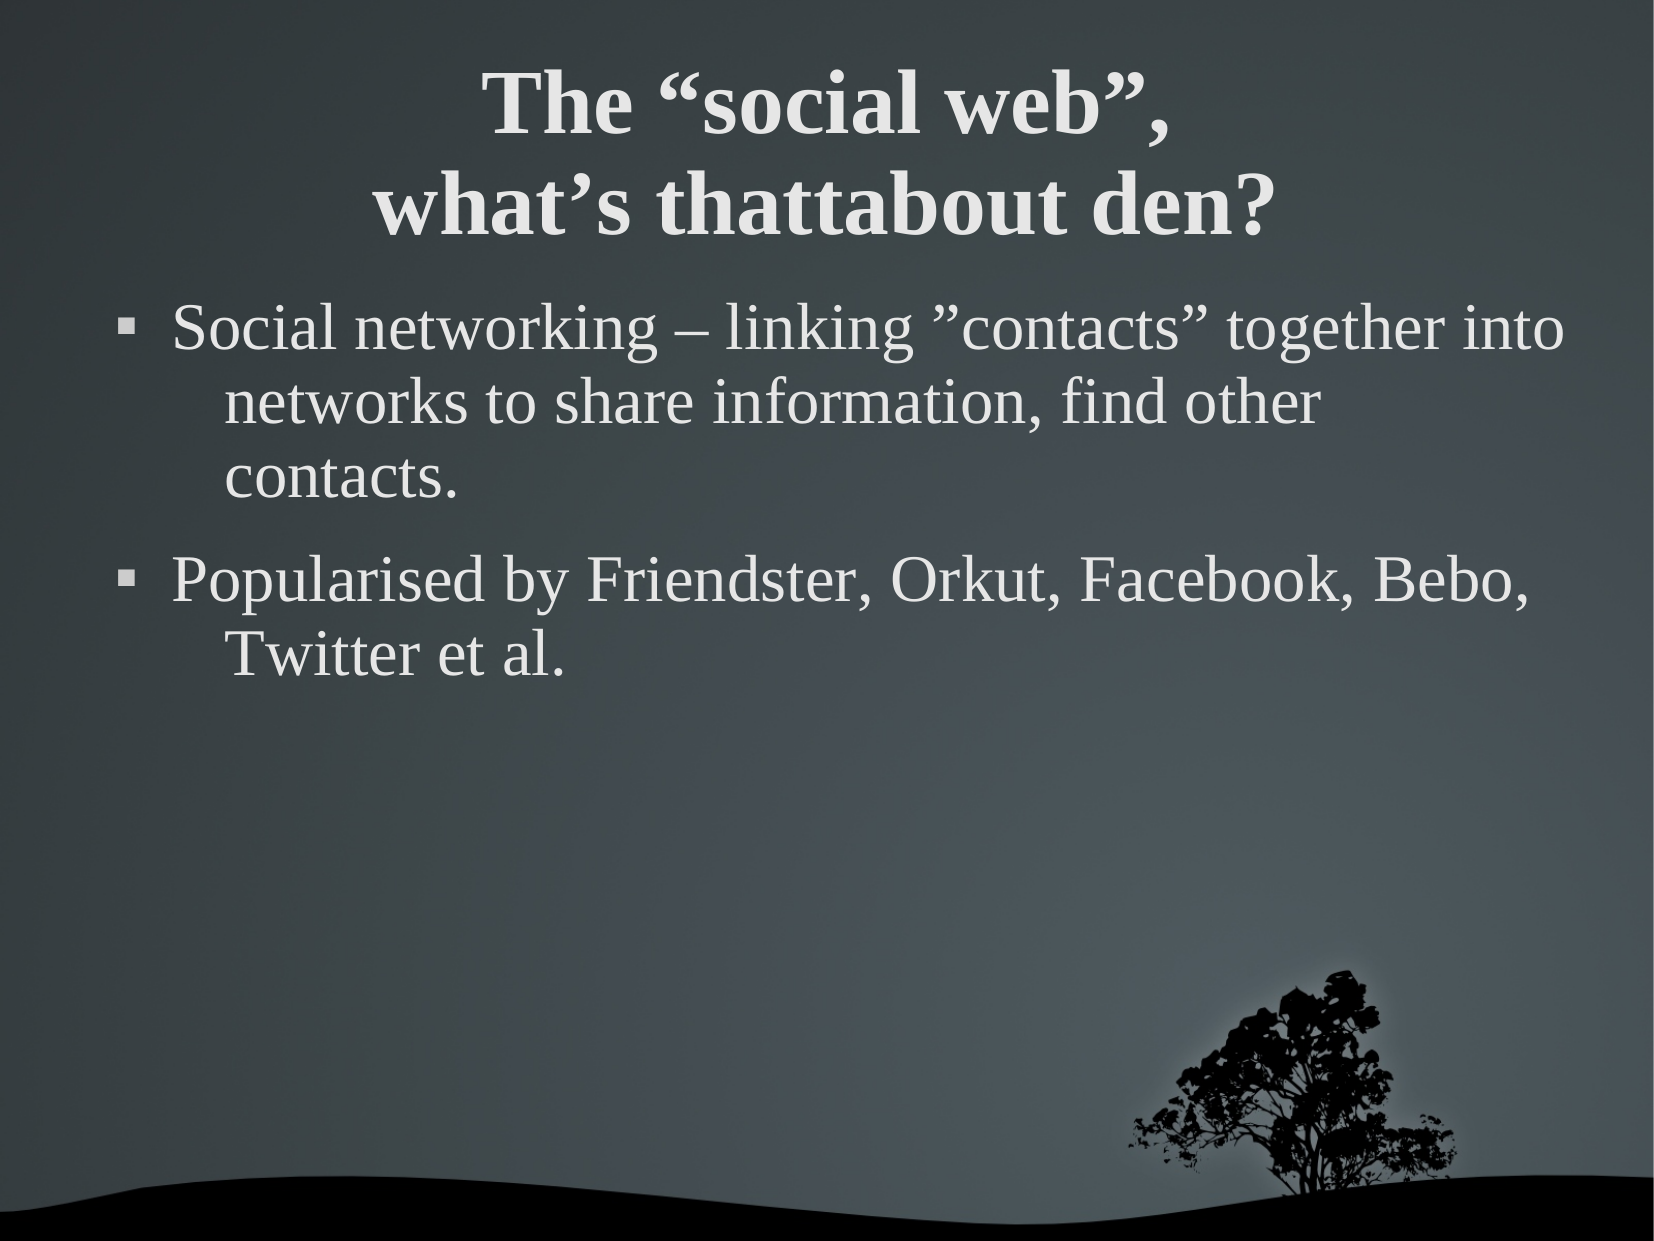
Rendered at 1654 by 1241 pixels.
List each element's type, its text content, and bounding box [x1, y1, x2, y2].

picture [0, 0, 1654, 1241]
title The “social web”, what’s thattabout den? [82, 33, 1571, 273]
list Social networking – linking ”contacts” together into networks to share information, find other contacts. Popularised by Friendster, Orkut, Facebook, Bebo, Twitter et al. [82, 290, 1571, 1094]
